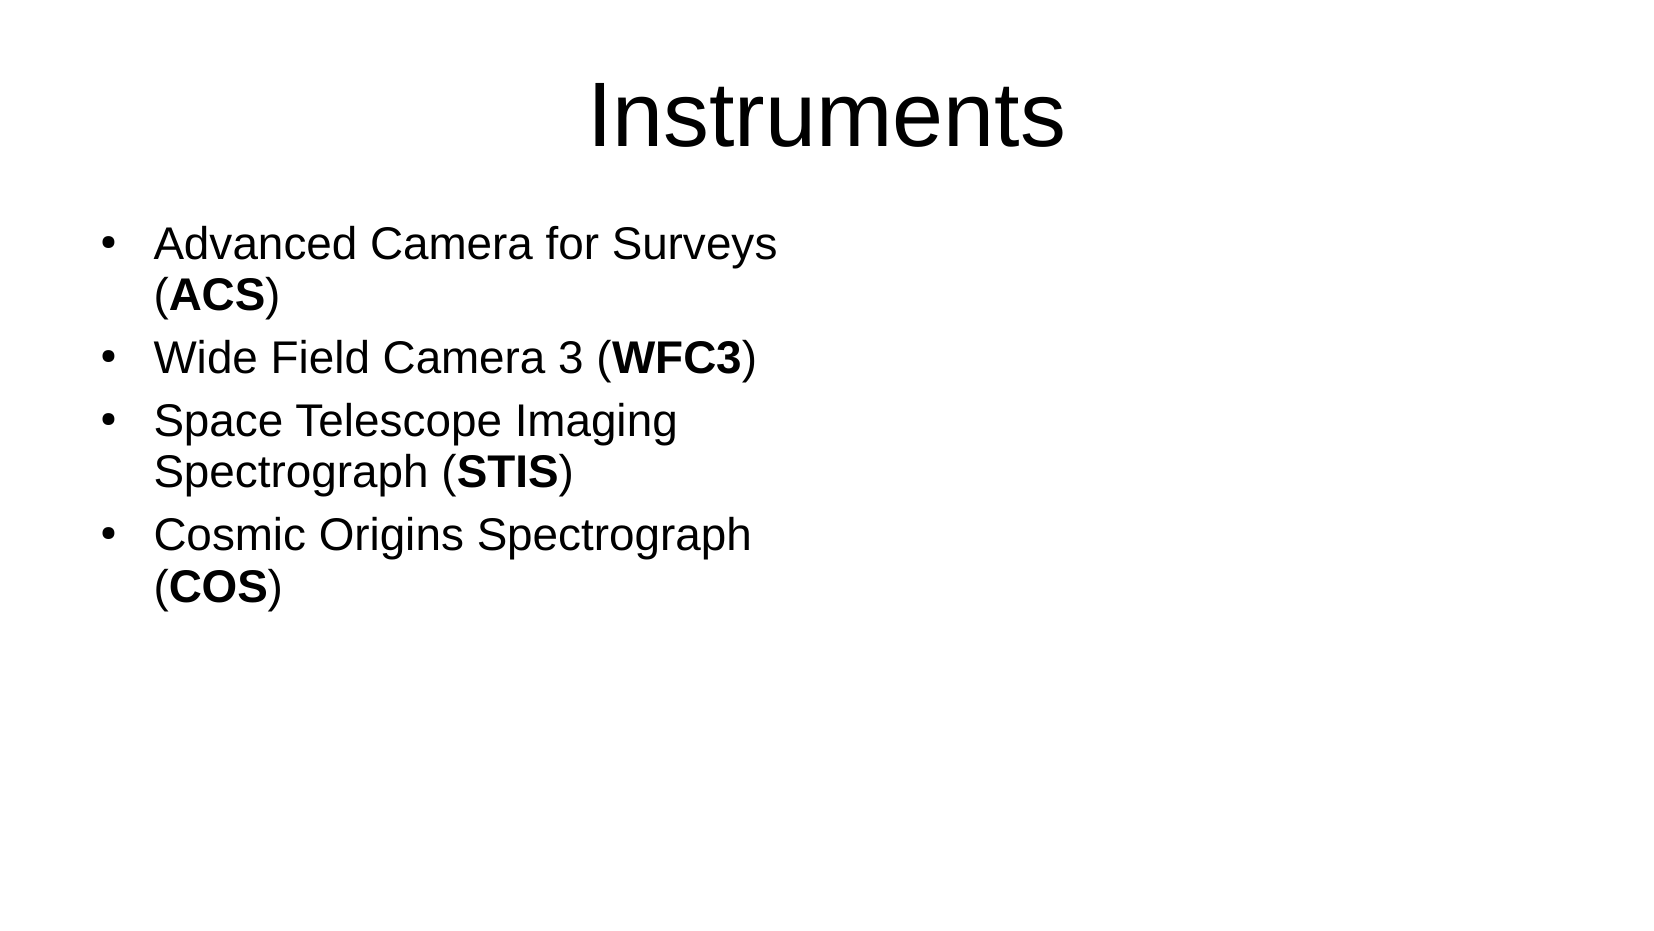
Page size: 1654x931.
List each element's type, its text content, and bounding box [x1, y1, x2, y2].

list Advanced Camera for Surveys (ACS) Wide Field Camera 3 (WFC3) Space Telescope Imaging Spectrograph (STIS) Cosmic Origins Spectrograph (COS) [82, 217, 809, 758]
title Instruments [82, 37, 1571, 193]
